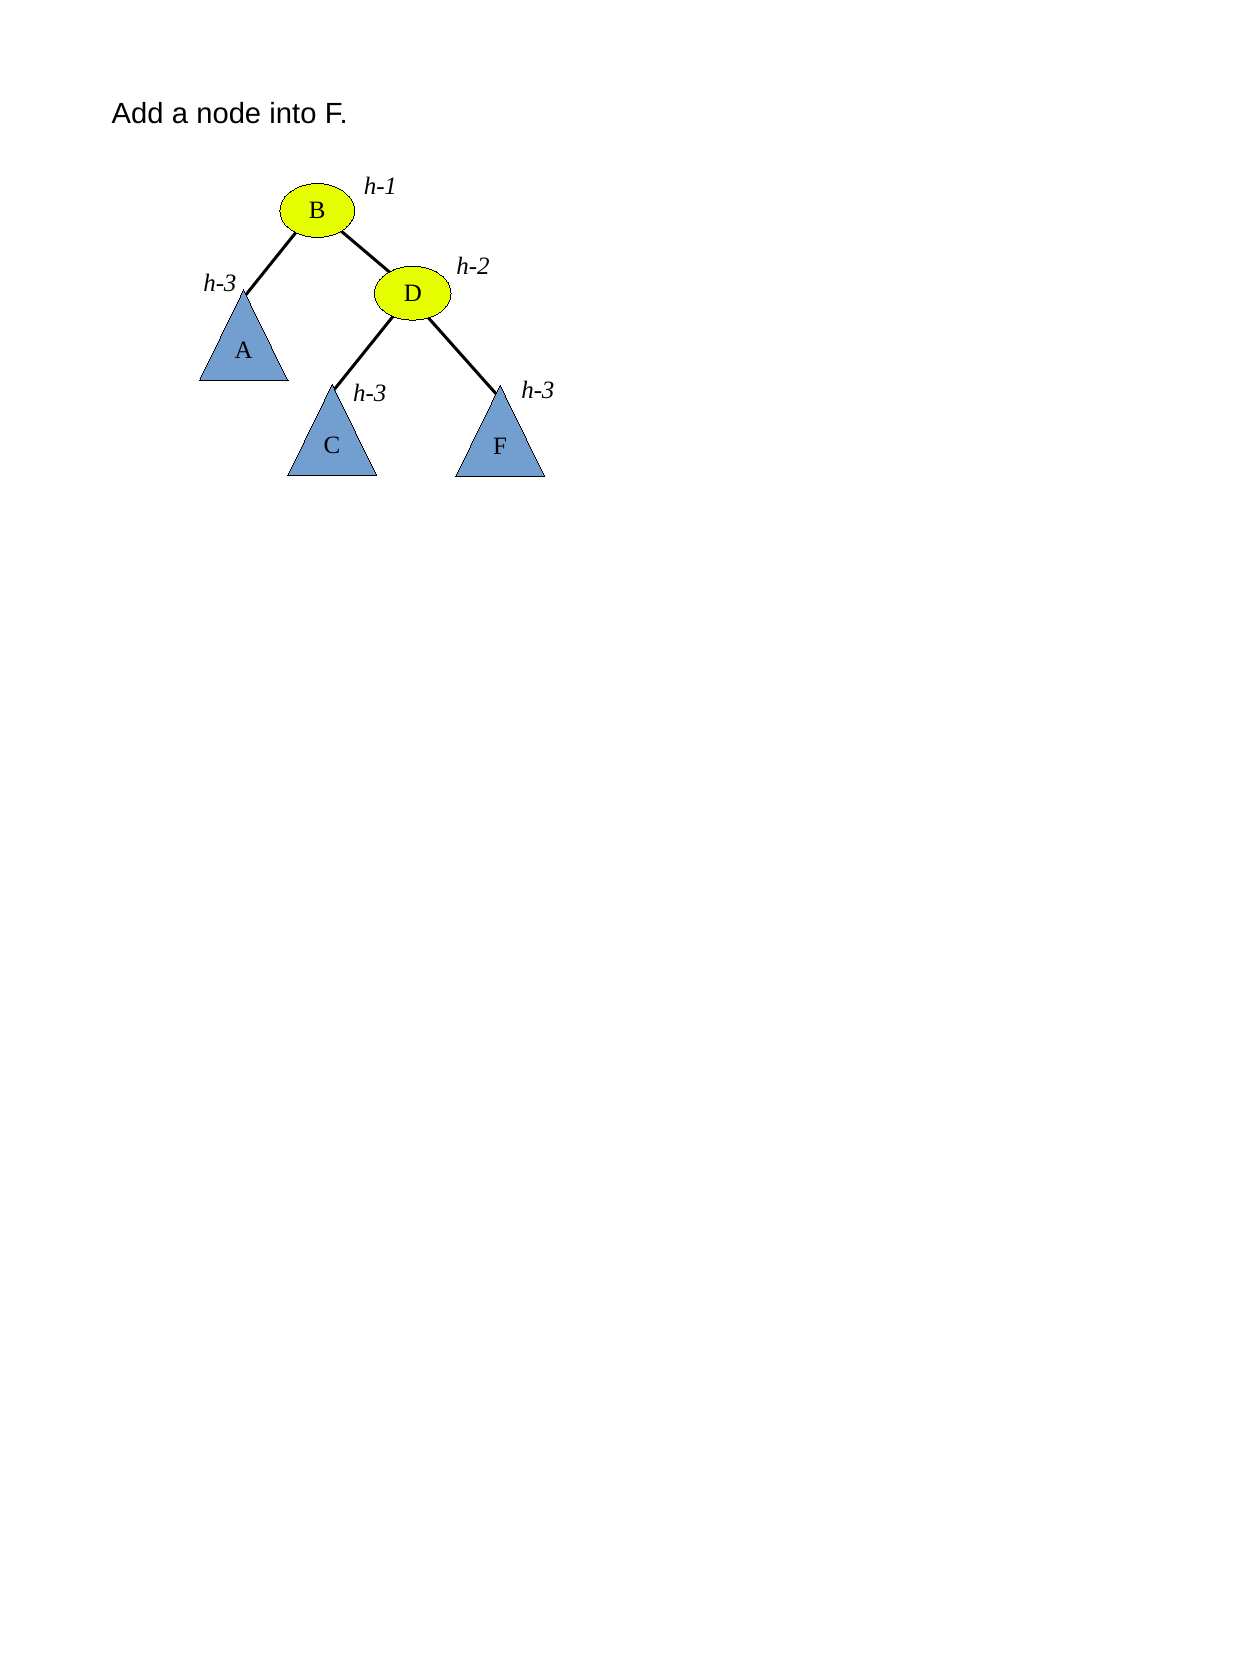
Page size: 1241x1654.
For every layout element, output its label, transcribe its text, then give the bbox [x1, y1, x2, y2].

text_box h-1 [348, 164, 412, 205]
text_box D [374, 266, 452, 321]
text_box h-2 [441, 244, 514, 285]
text_box C [287, 384, 377, 476]
text_box F [455, 385, 545, 477]
text_box h-3 [338, 371, 411, 412]
text_box Add a node into F. [96, 90, 362, 138]
text_box h-3 [188, 261, 261, 302]
text_box h-3 [506, 369, 572, 412]
text_box A [199, 302, 289, 381]
text_box B [279, 183, 355, 238]
